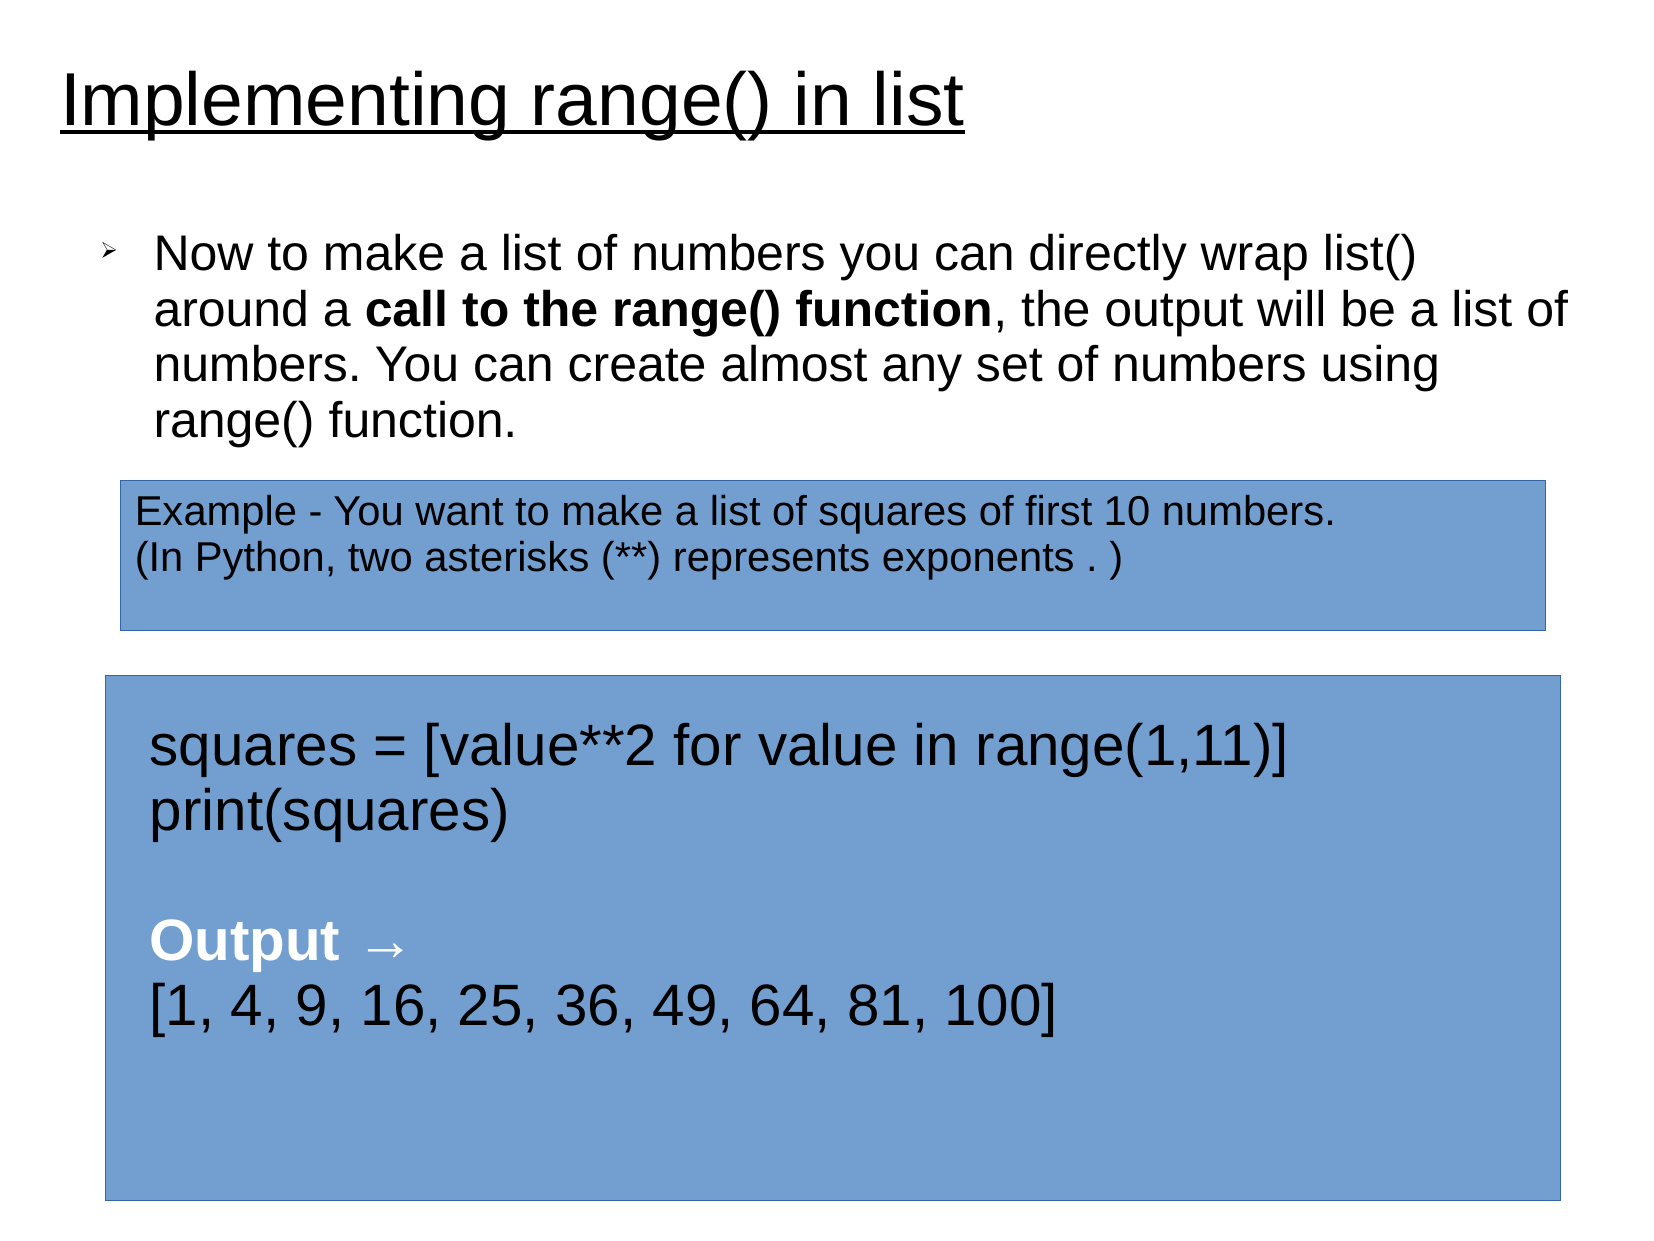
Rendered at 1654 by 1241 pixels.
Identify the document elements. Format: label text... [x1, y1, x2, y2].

text_box Example - You want to make a list of squares of first 10 numbers. (In Python, two asterisks (**) represents exponents . ) [120, 480, 1561, 631]
title Implementing range() in list [60, 19, 1549, 181]
text_box squares = [value**2 for value in range(1,11)] print(squares) Output → [1, 4, 9, 16, 25, 36, 49, 64, 81, 100] [135, 705, 1469, 1241]
list Now to make a list of numbers you can directly wrap list() around a call to the range() function, the output will be a list of numbers. You can create almost any set of numbers using range() function. [82, 225, 1571, 1201]
text_box [105, 675, 1561, 1201]
